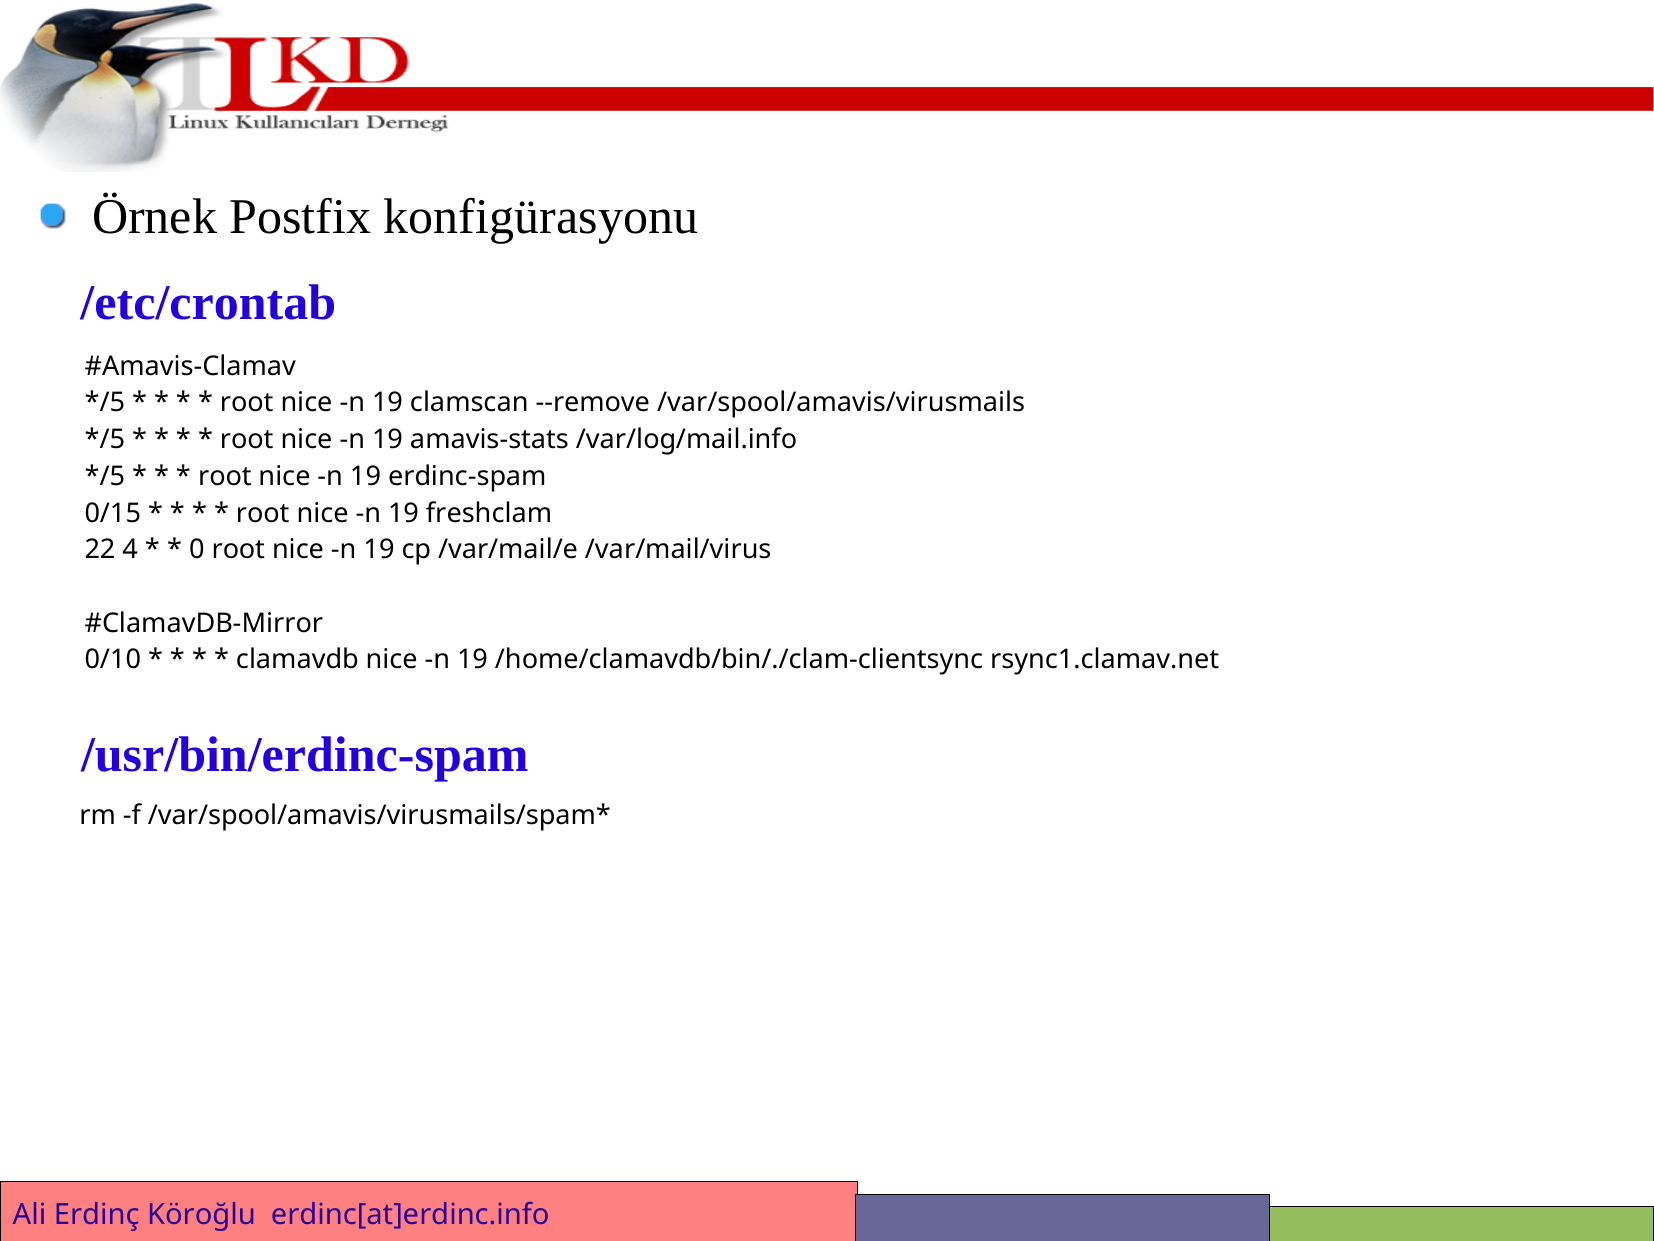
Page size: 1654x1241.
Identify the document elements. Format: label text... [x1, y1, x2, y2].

text_box #Amavis-Clamav */5 * * * * root nice -n 19 clamscan --remove /var/spool/amavis/virusmails */5 * * * * root nice -n 19 amavis-stats /var/log/mail.info */5 * * * root nice -n 19 erdinc-spam 0/15 * * * * root nice -n 19 freshclam 22 4 * * 0 root nice -n 19 cp /var/mail/e /var/mail/virus #ClamavDB-Mirror 0/10 * * * * clamavdb nice -n 19 /home/clamavdb/bin/./clam-clientsync rsync1.clamav.net [84, 346, 1418, 679]
text_box [0, 1181, 1654, 1241]
text_box /etc/crontab [80, 274, 337, 330]
text_box rm -f /var/spool/amavis/virusmails/spam* [79, 795, 899, 852]
text_box Ali Erdinç Köroğlu erdinc[at]erdinc.info http://www.erdinc.info [12, 1193, 852, 1233]
text_box /usr/bin/erdinc-spam [81, 726, 530, 783]
picture [0, 0, 1654, 172]
text_box Örnek Postfix konfigürasyonu [39, 189, 699, 251]
